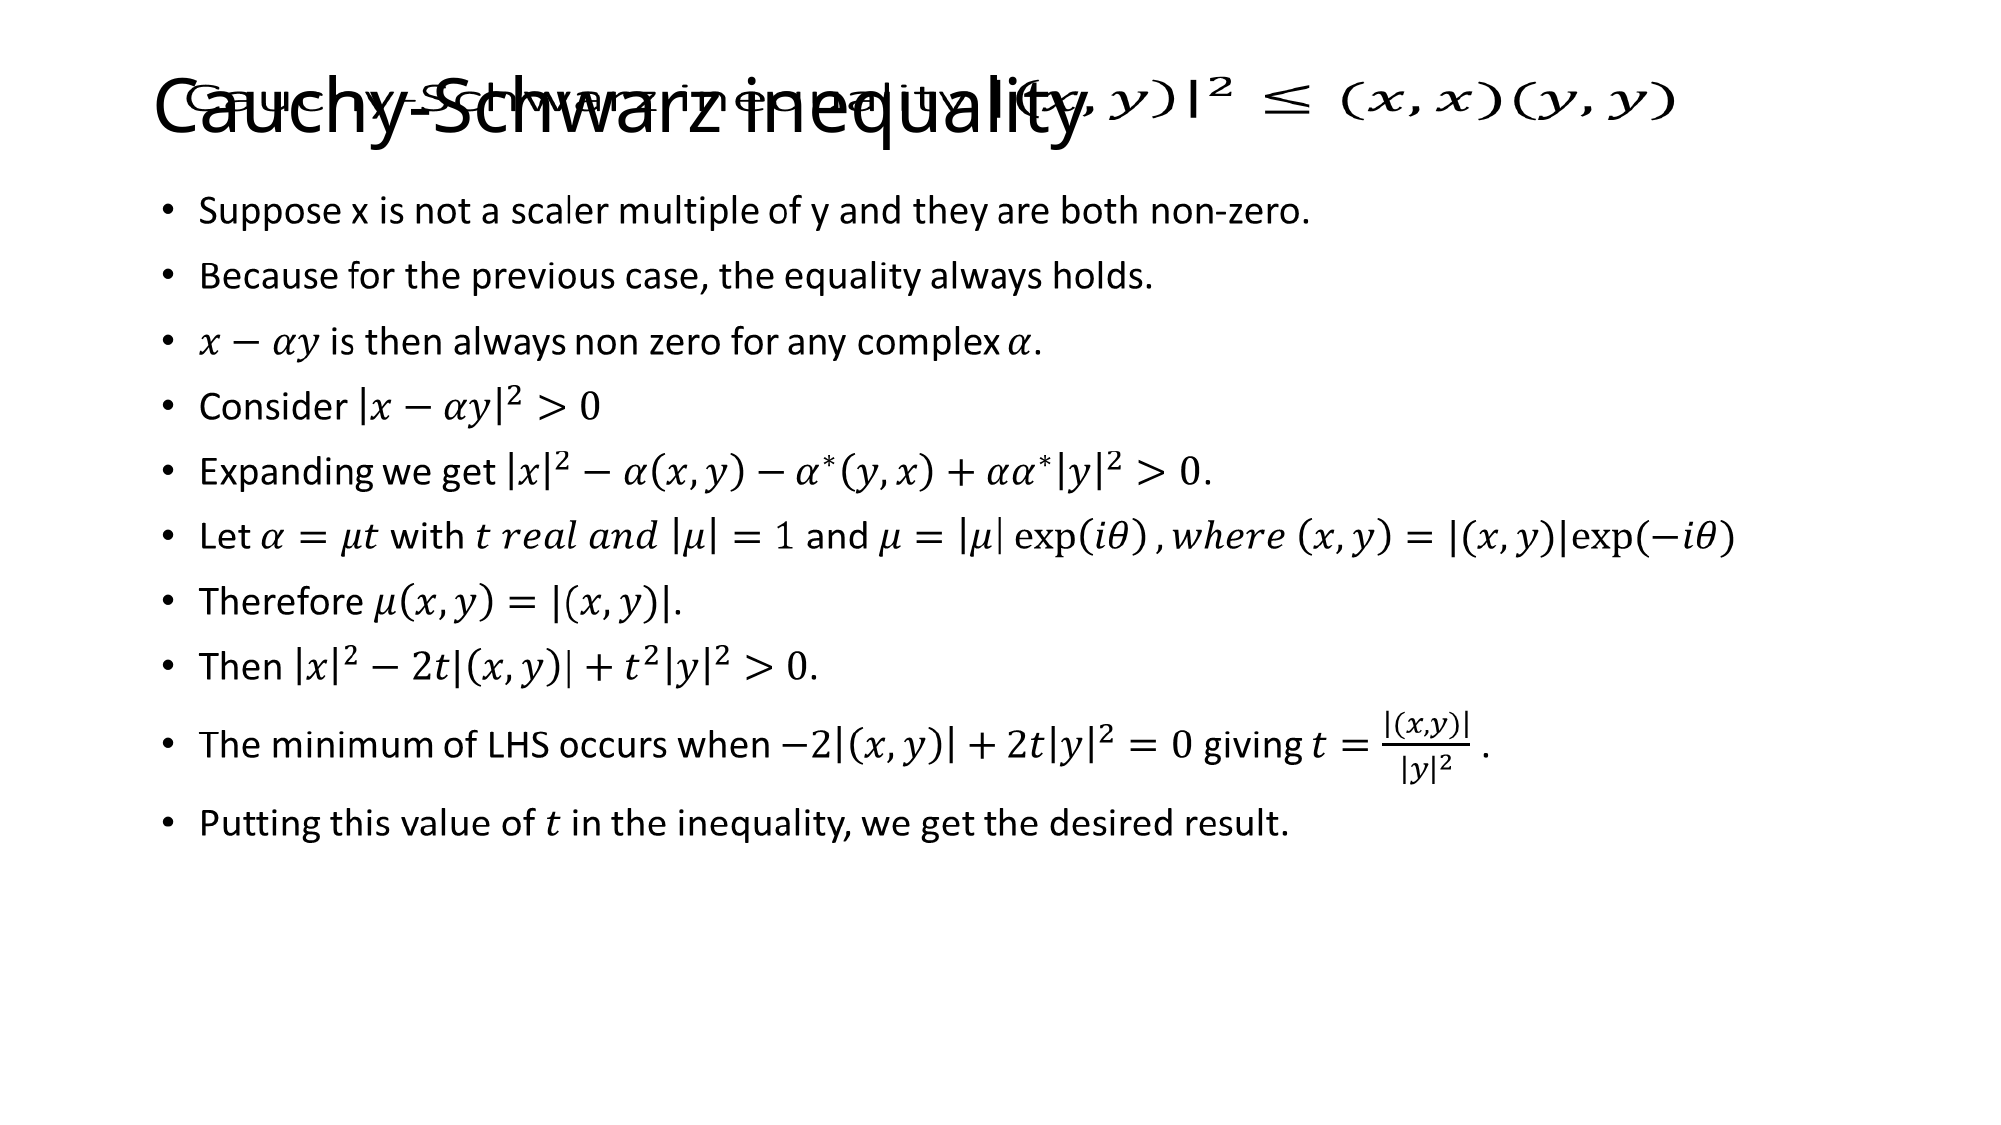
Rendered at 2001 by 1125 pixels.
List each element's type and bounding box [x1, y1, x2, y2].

title [137, 59, 1863, 147]
list [137, 171, 1863, 1014]
